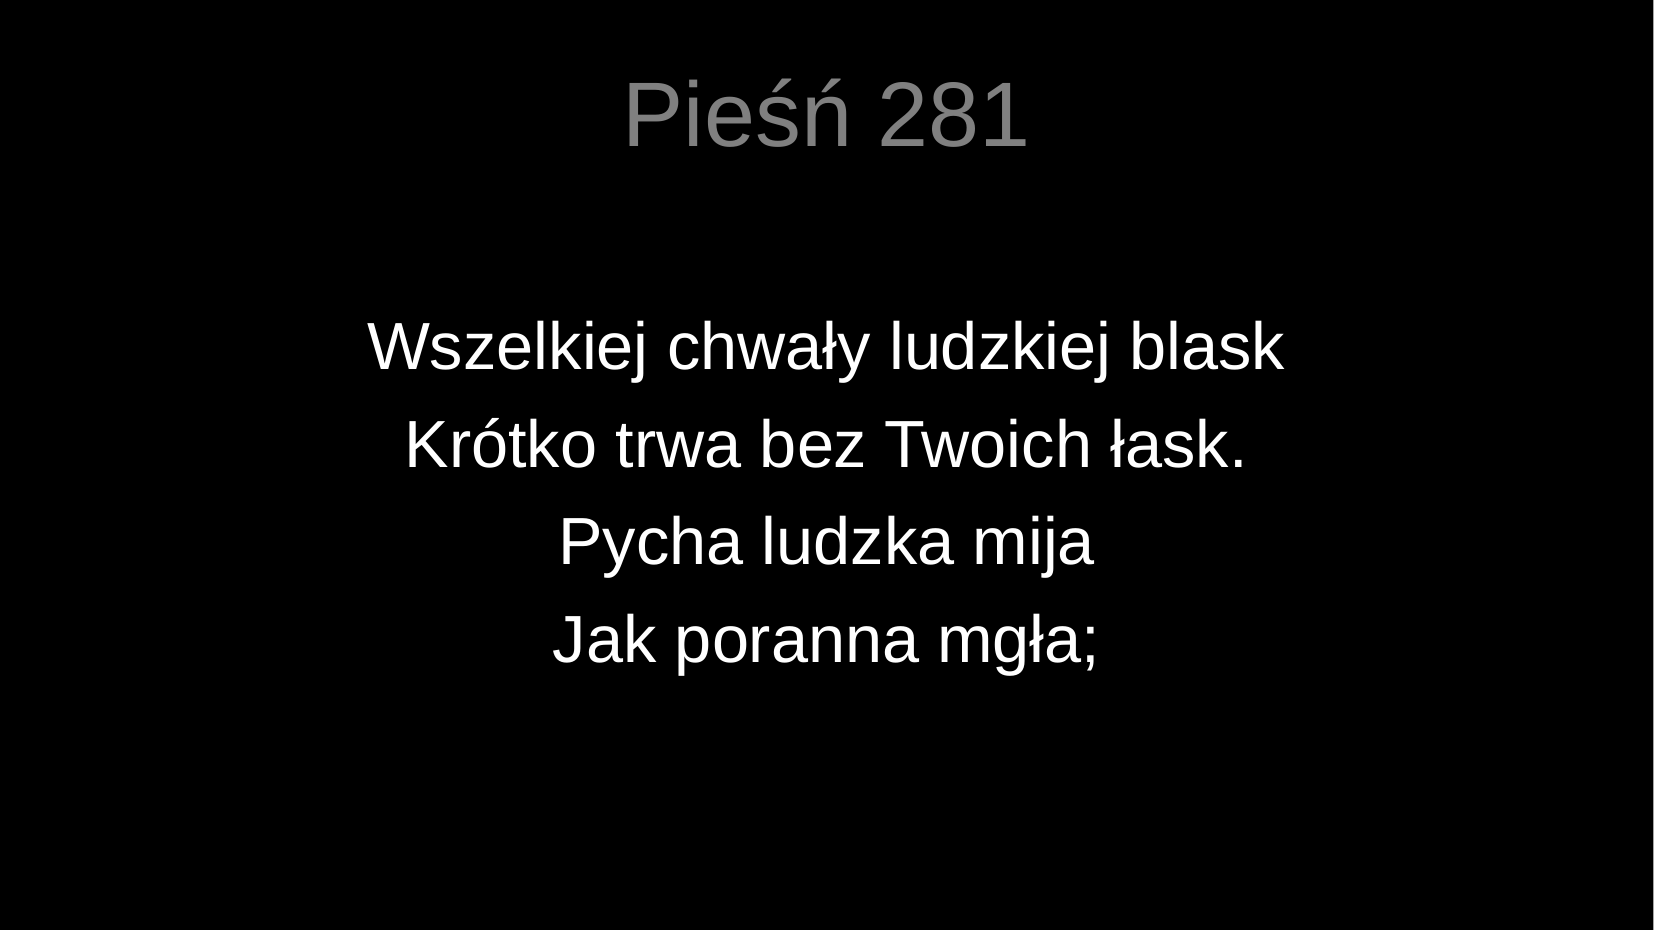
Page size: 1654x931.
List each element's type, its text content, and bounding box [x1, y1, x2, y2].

title Pieśń 281 [82, 37, 1571, 193]
subtitle Wszelkiej chwały ludzkiej blask Krótko trwa bez Twoich łask. Pycha ludzka mija Jak poranna mgła; [82, 217, 1571, 757]
